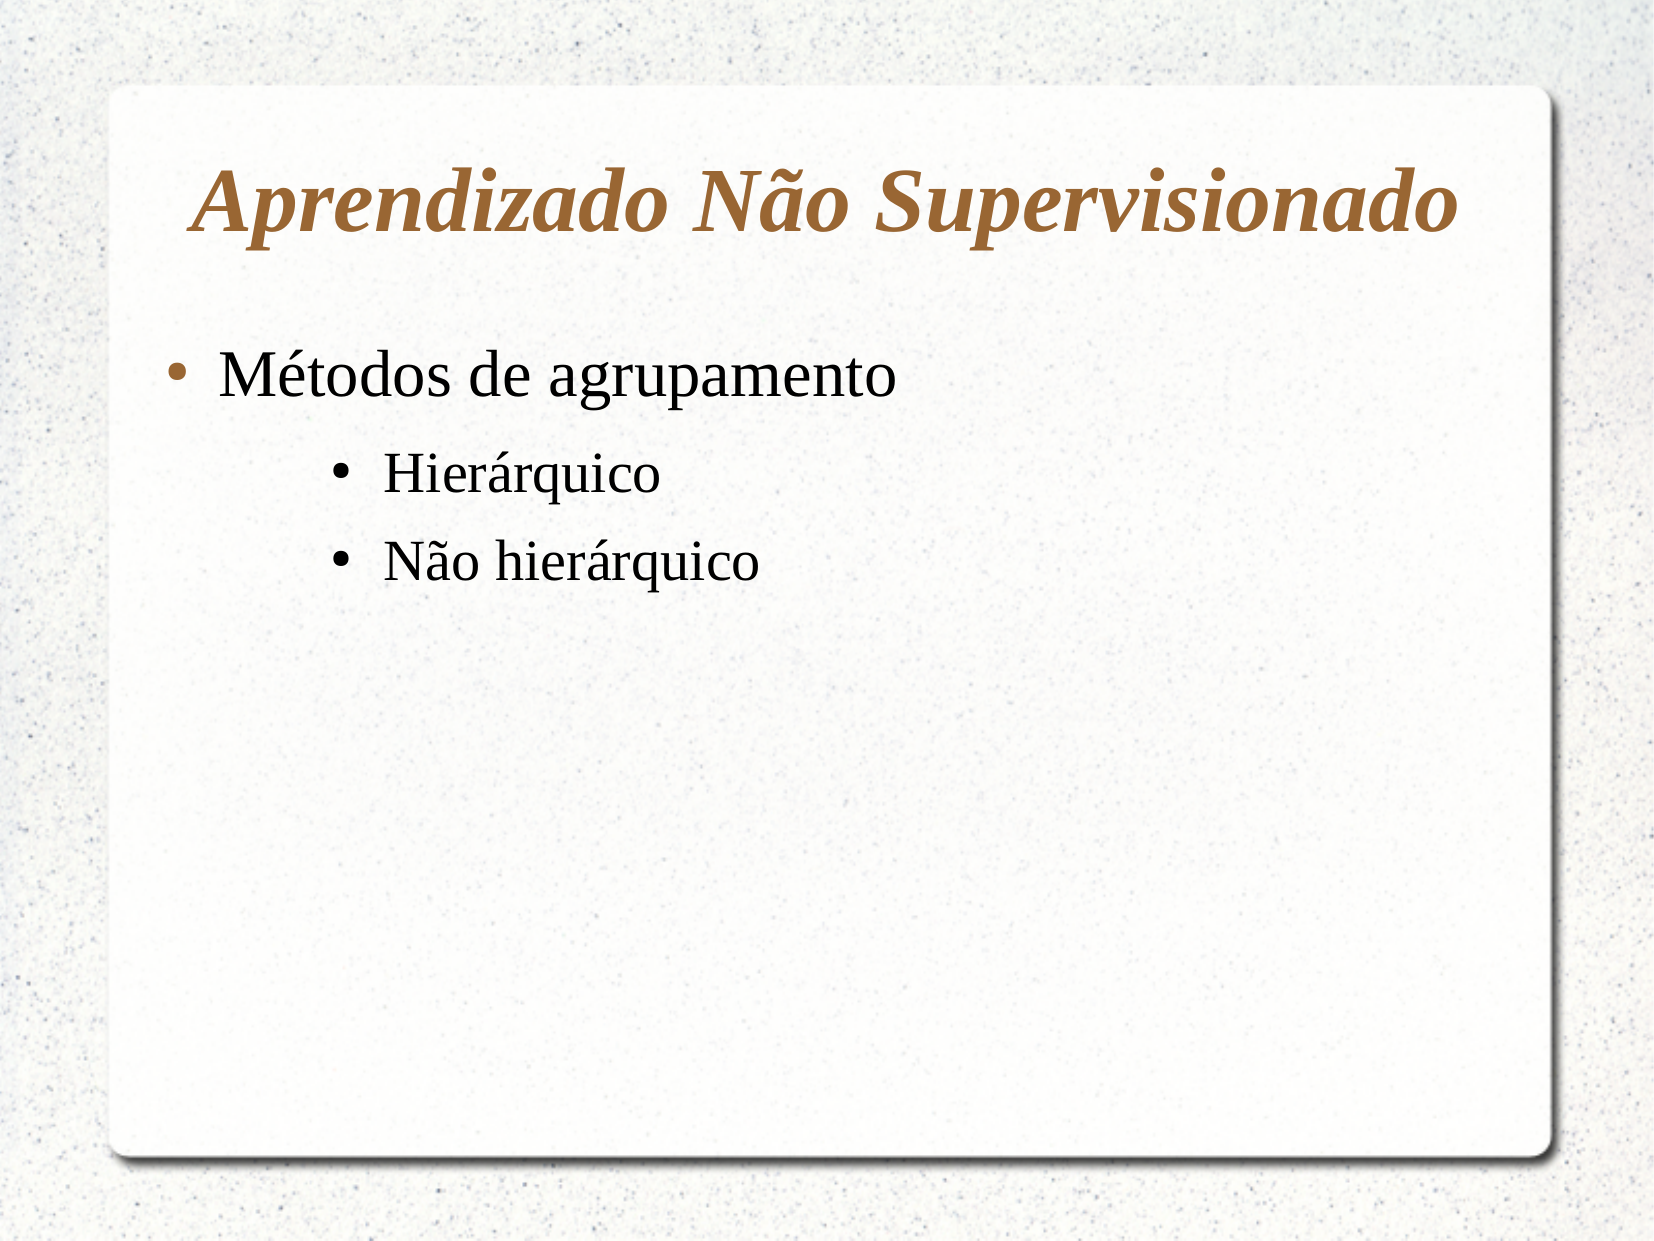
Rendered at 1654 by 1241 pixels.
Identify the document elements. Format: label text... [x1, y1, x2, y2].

title Aprendizado Não Supervisionado [118, 96, 1536, 304]
picture [0, 0, 1654, 1241]
list Métodos de agrupamento Hierárquico Não hierárquico [147, 336, 1506, 1241]
